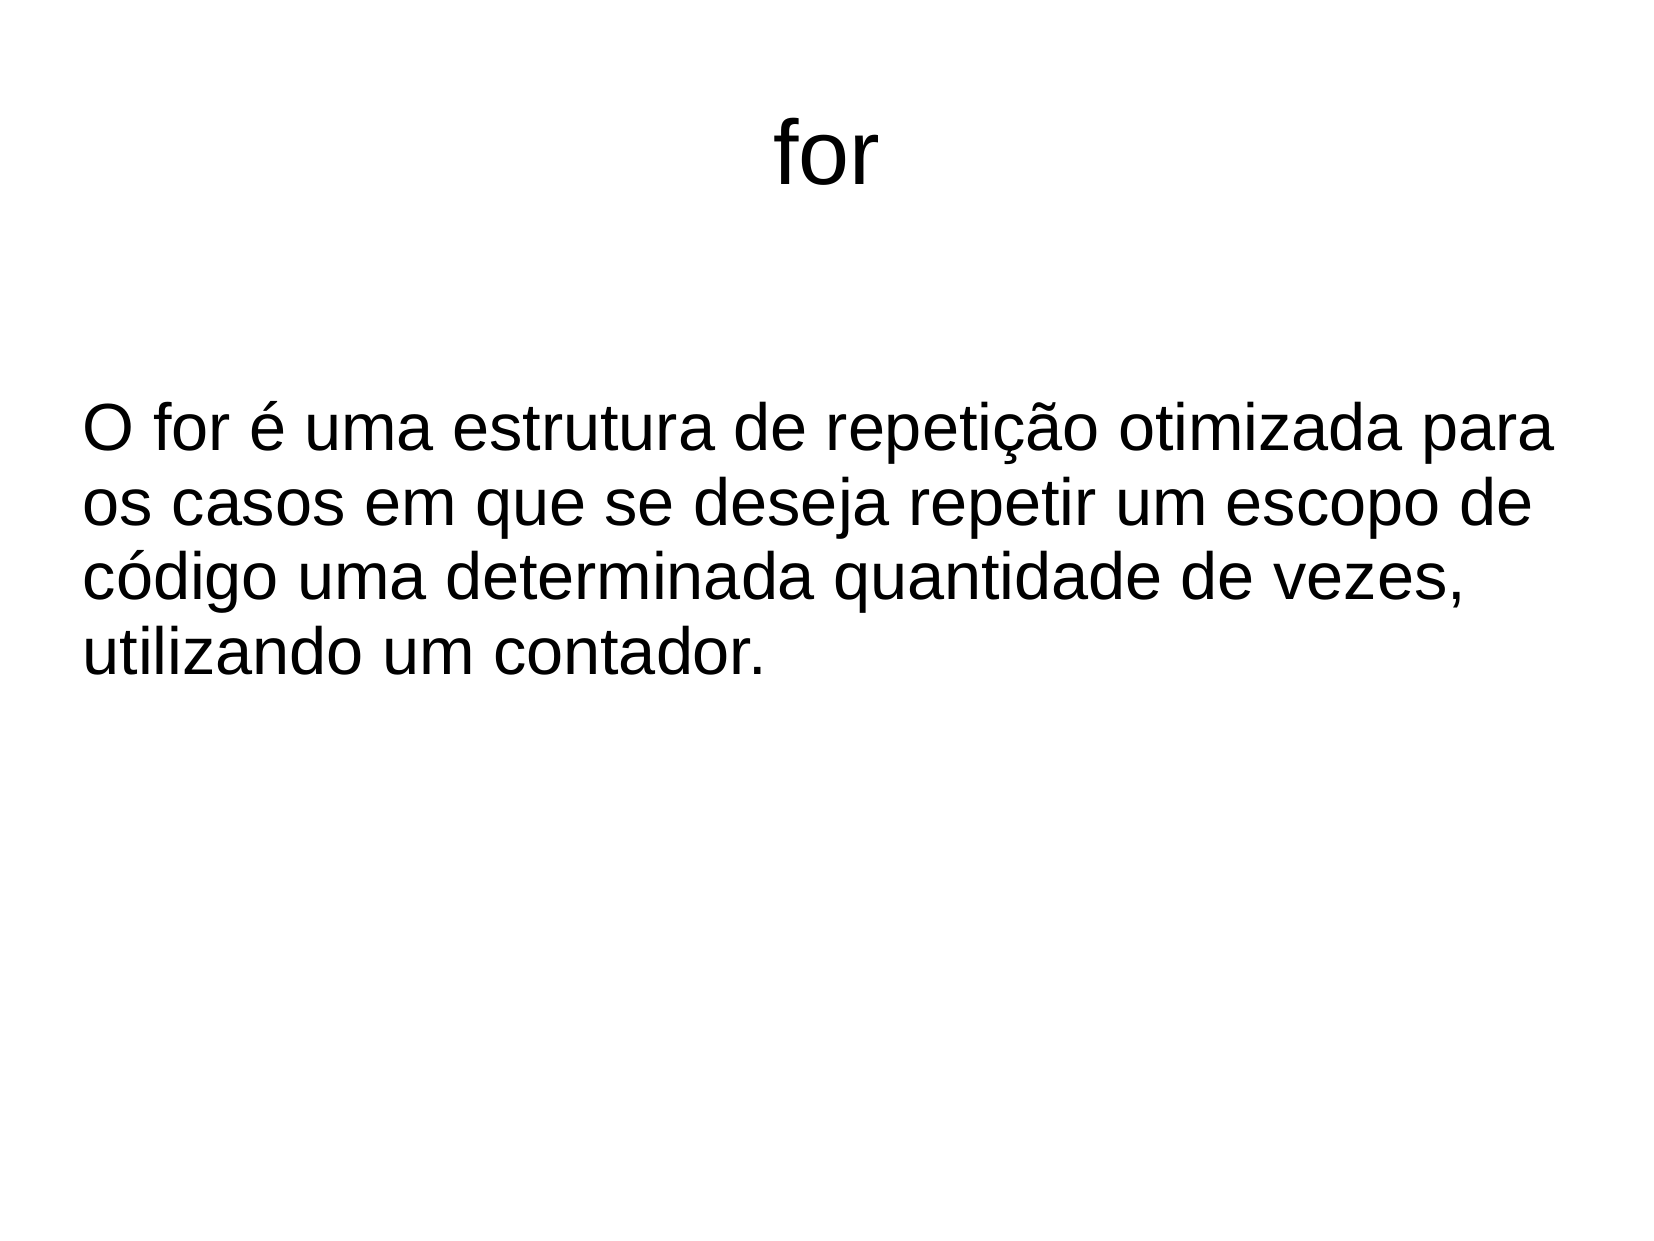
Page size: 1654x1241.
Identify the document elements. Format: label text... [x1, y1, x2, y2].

title for [82, 49, 1571, 257]
list O for é uma estrutura de repetição otimizada para os casos em que se deseja repetir um escopo de código uma determinada quantidade de vezes, utilizando um contador. [82, 389, 1571, 1010]
